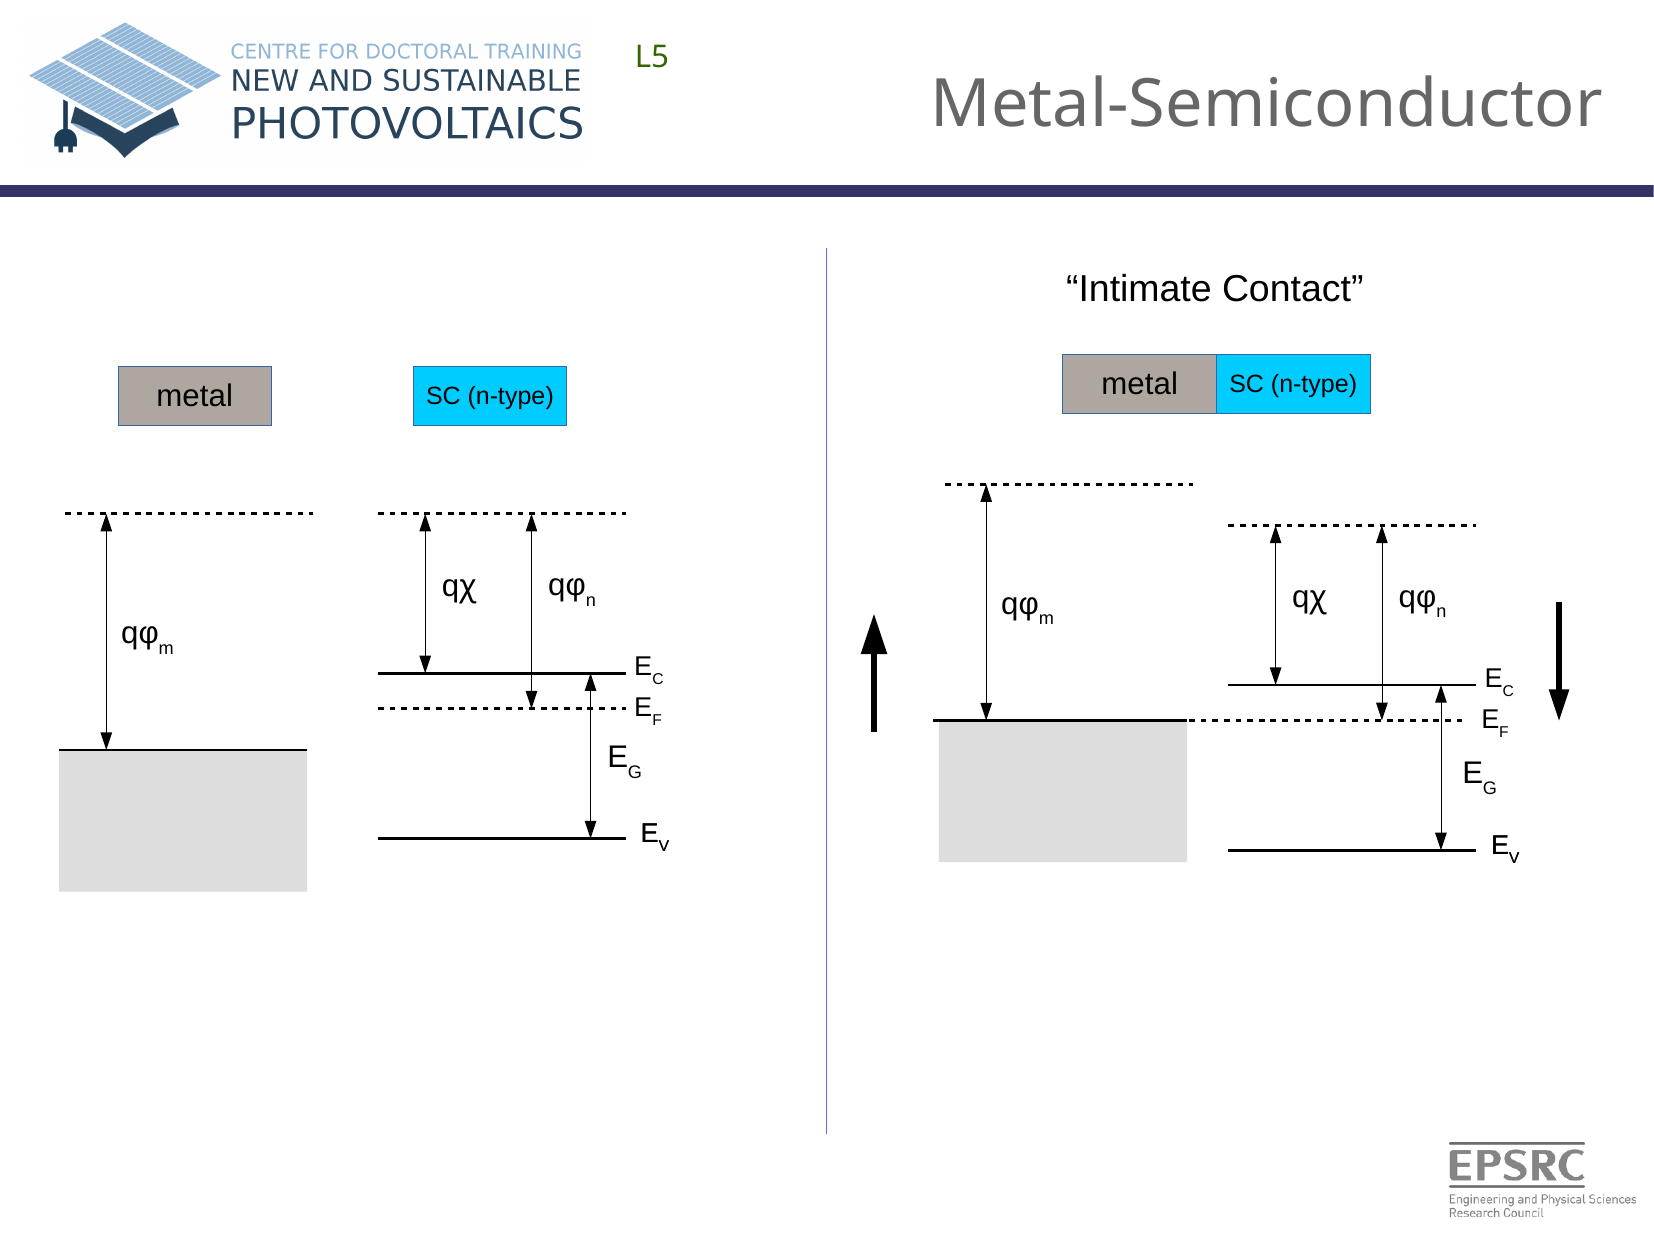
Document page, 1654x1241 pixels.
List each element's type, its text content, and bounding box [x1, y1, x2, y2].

text_box qχ [427, 555, 493, 611]
text_box EG [1447, 748, 1512, 806]
text_box metal [118, 366, 272, 426]
text_box metal [1062, 354, 1216, 414]
text_box EF [1466, 696, 1524, 749]
text_box EV [625, 810, 685, 863]
text_box EF [619, 685, 677, 737]
picture [1449, 1142, 1636, 1217]
text_box [938, 720, 1188, 863]
text_box “Intimate Contact” [1051, 259, 1379, 317]
text_box EV [1476, 822, 1535, 875]
text_box qφm [106, 608, 189, 666]
text_box EG [592, 732, 657, 790]
text_box SC (n-type) [413, 366, 567, 426]
text_box qφm [986, 578, 1069, 637]
text_box SC (n-type) [1216, 354, 1371, 414]
text_box qφn [533, 560, 611, 618]
text_box EC [1469, 655, 1530, 708]
text_box qχ [1277, 566, 1343, 623]
picture [19, 17, 591, 166]
text_box EC [619, 643, 679, 696]
text_box L5 [620, 29, 880, 80]
text_box qφn [1383, 571, 1462, 630]
text_box [59, 750, 308, 892]
text_box Metal-Semiconductor [767, 51, 1618, 142]
